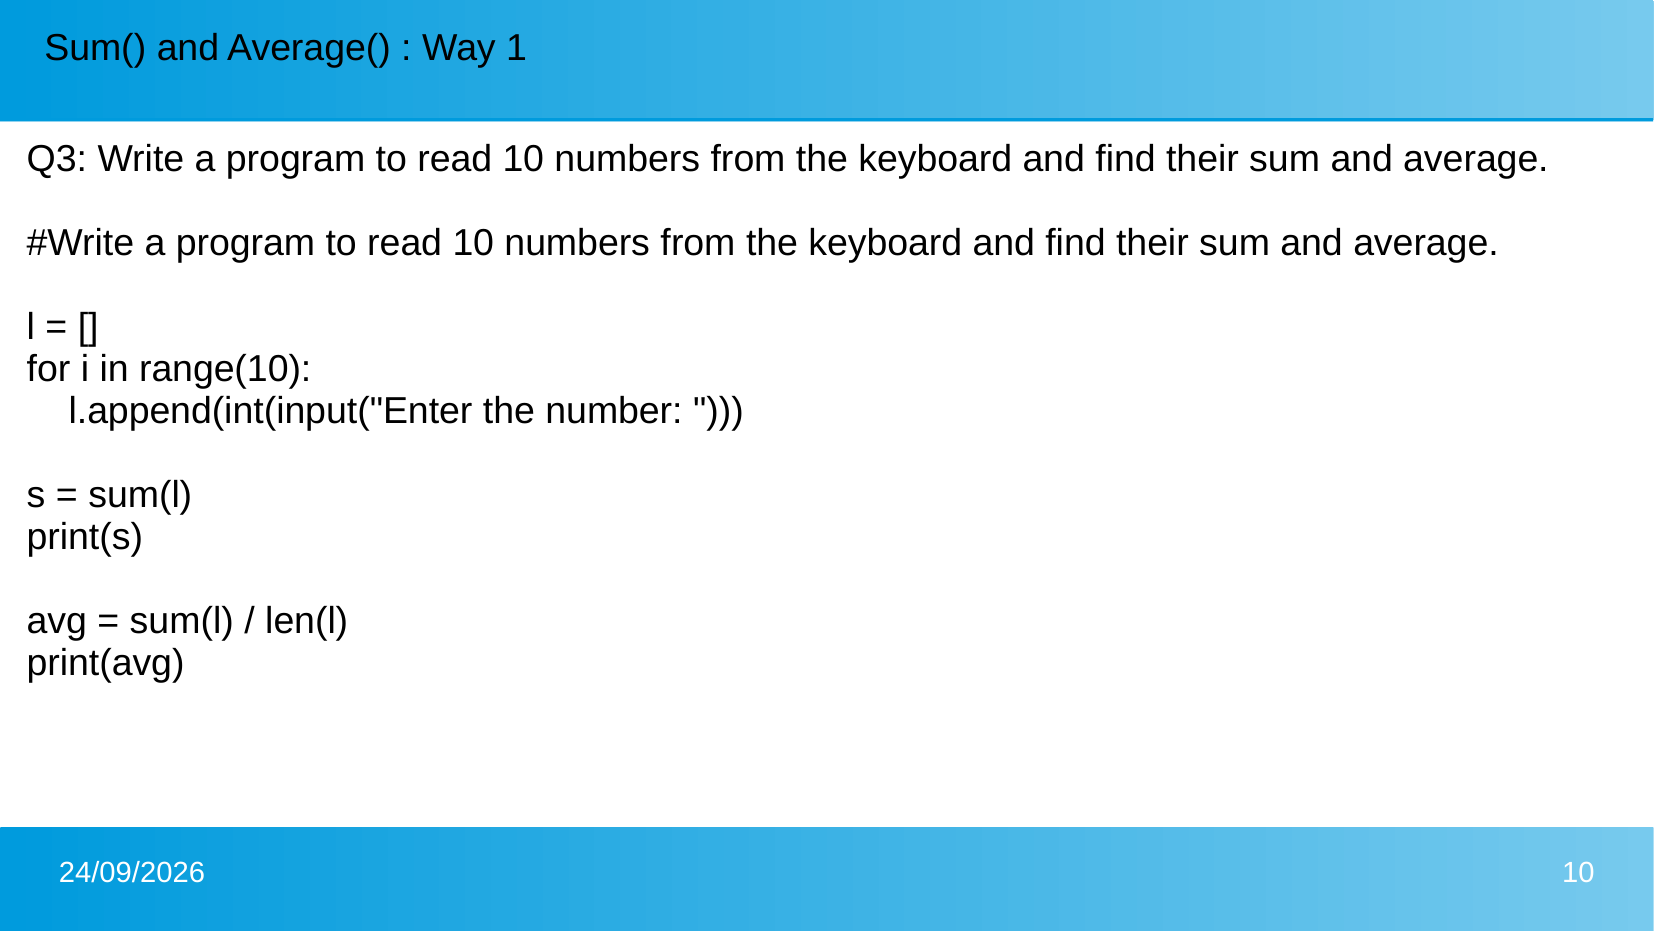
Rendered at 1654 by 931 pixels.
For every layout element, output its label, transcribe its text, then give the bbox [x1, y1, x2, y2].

text_box Q3: Write a program to read 10 numbers from the keyboard and find their sum and average. #Write a program to read 10 numbers from the keyboard and find their sum and average. l = [] for i in range(10): l.append(int(input("Enter the number: "))) s = sum(l) print(s) avg = sum(l) / len(l) print(avg) [11, 129, 1607, 817]
text_box Sum() and Average() : Way 1 [29, 19, 886, 119]
